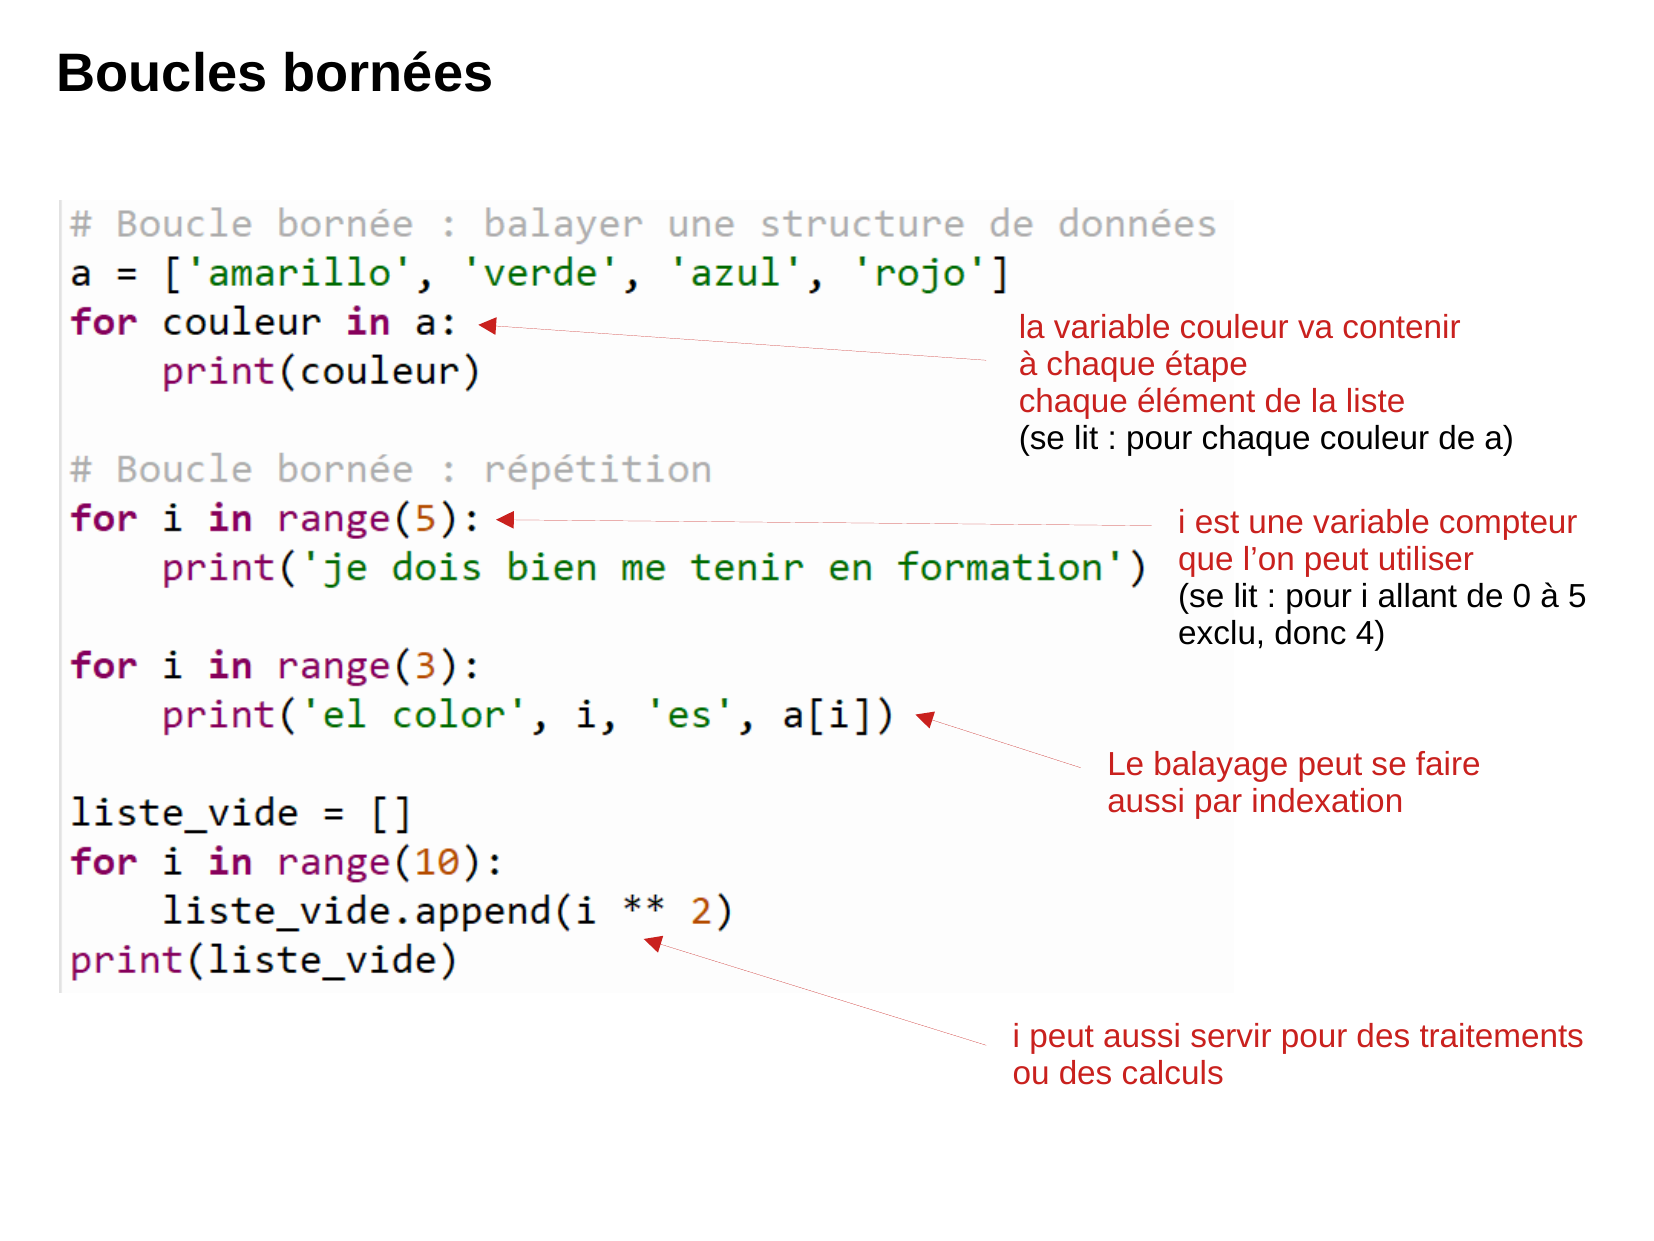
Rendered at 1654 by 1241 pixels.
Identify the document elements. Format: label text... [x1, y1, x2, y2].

text_box i est une variable compteur que l’on peut utiliser (se lit : pour i allant de 0 à 5 exclu, donc 4) [1163, 496, 1603, 659]
picture [59, 200, 1234, 993]
text_box Boucles bornées [41, 35, 510, 111]
text_box Le balayage peut se faire aussi par indexation [1092, 738, 1506, 833]
text_box i peut aussi servir pour des traitements ou des calculs [998, 1009, 1600, 1105]
text_box la variable couleur va contenir à chaque étape chaque élément de la liste (se lit : pour chaque couleur de a) [1003, 301, 1530, 465]
